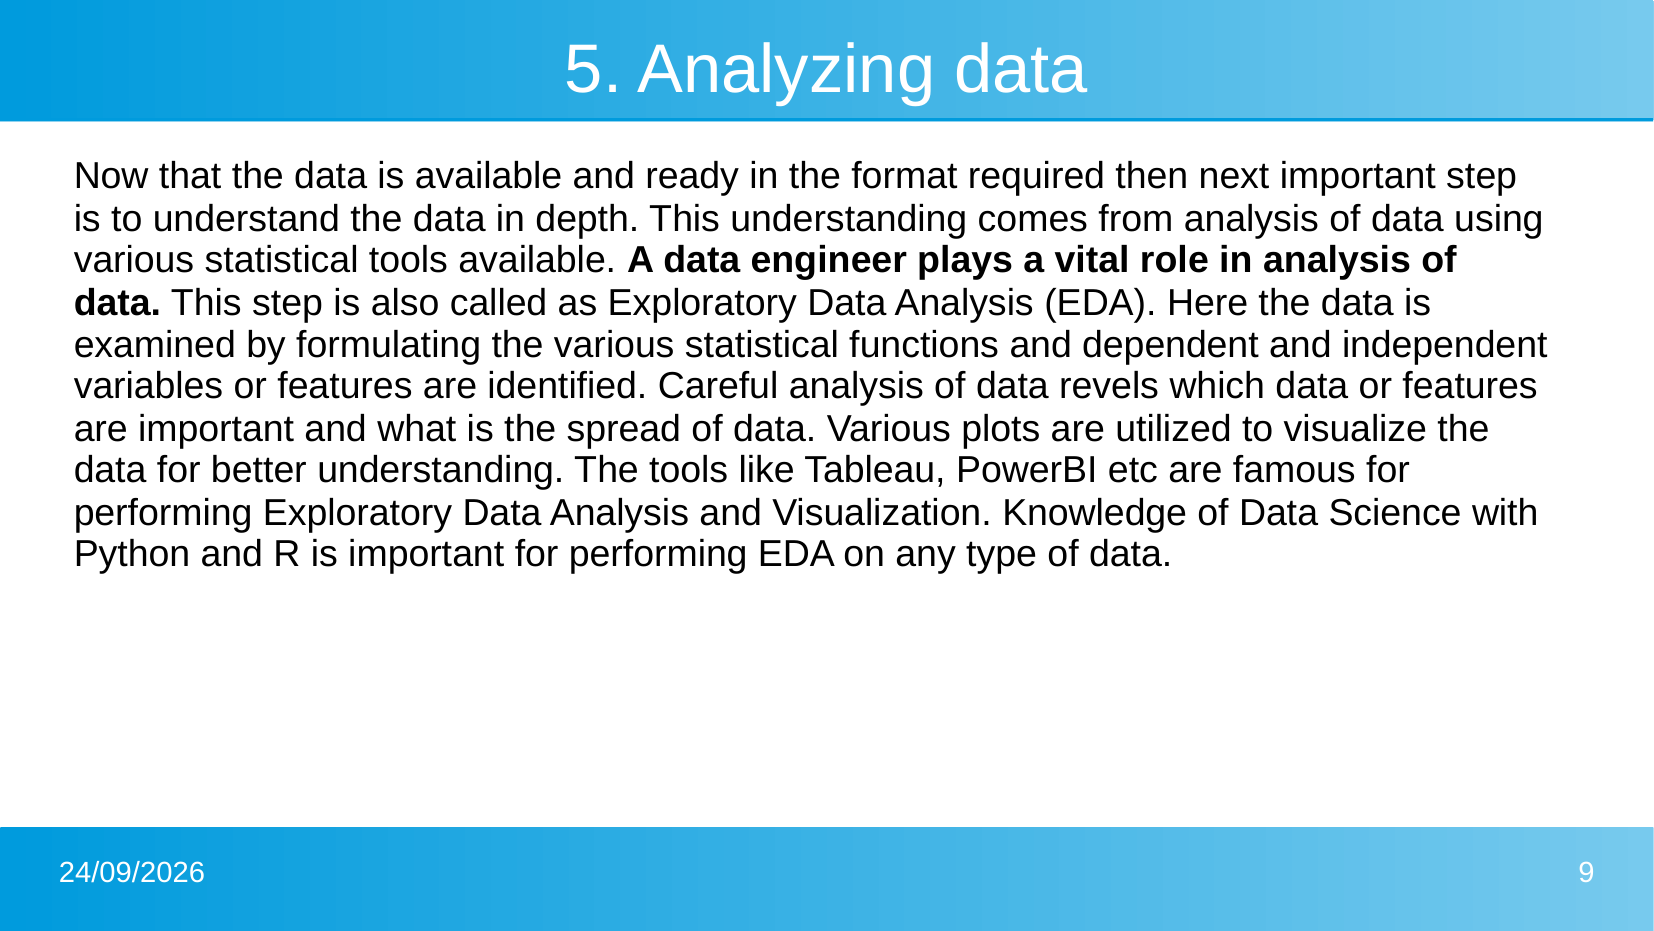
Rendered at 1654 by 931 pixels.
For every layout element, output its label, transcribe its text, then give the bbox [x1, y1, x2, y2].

text_box Now that the data is available and ready in the format required then next important step is to understand the data in depth. This understanding comes from analysis of data using various statistical tools available. A data engineer plays a vital role in analysis of data. This step is also called as Exploratory Data Analysis (EDA). Here the data is examined by formulating the various statistical functions and dependent and independent variables or features are identified. Careful analysis of data revels which data or features are important and what is the spread of data. Various plots are utilized to visualize the data for better understanding. The tools like Tableau, PowerBI etc are famous for performing Exploratory Data Analysis and Visualization. Knowledge of Data Science with Python and R is important for performing EDA on any type of data. [59, 147, 1565, 583]
title 5. Analyzing data [59, 29, 1595, 108]
